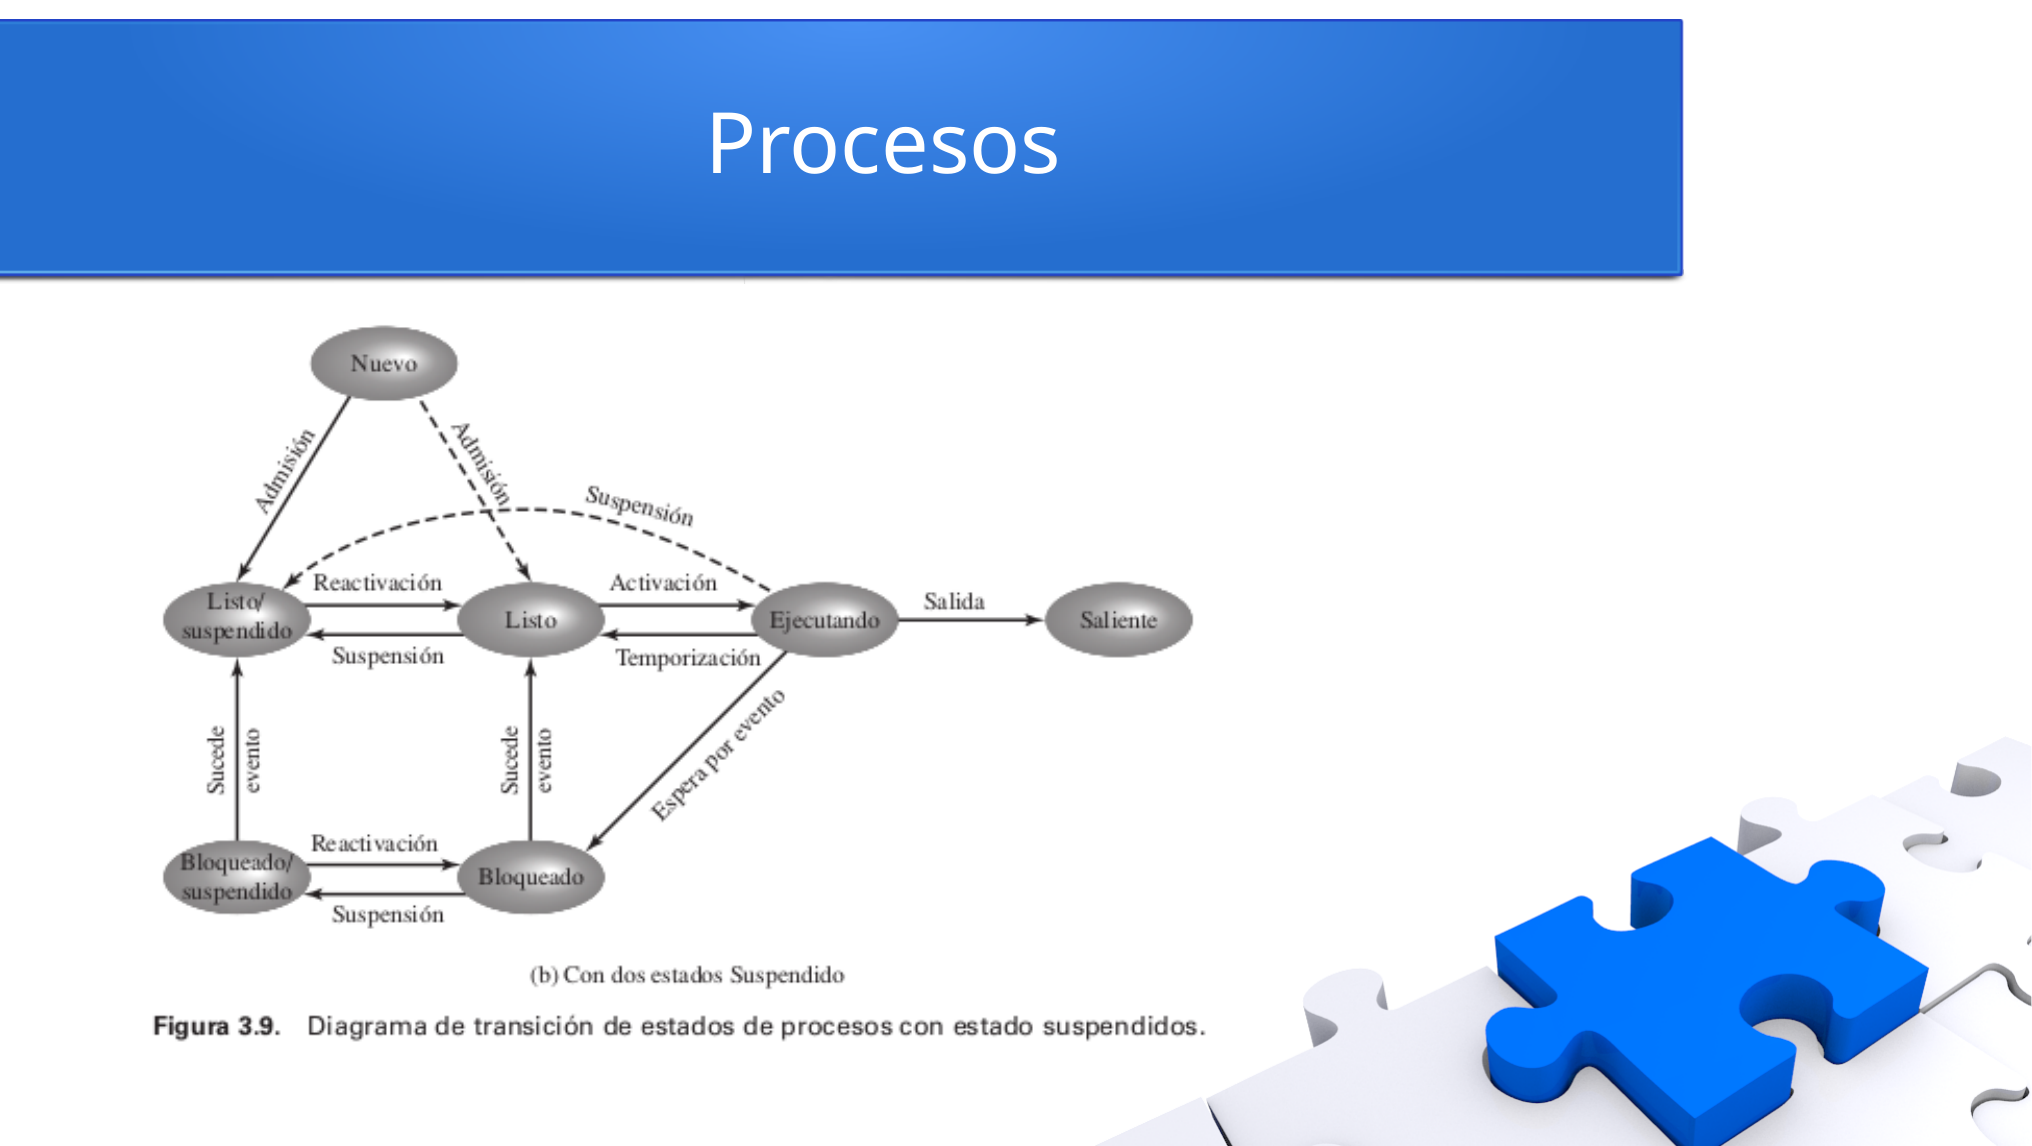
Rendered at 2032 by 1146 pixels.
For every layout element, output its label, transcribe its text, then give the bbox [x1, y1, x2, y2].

title Procesos [101, 45, 1666, 237]
picture [118, 301, 2032, 1146]
picture [0, 19, 1689, 284]
